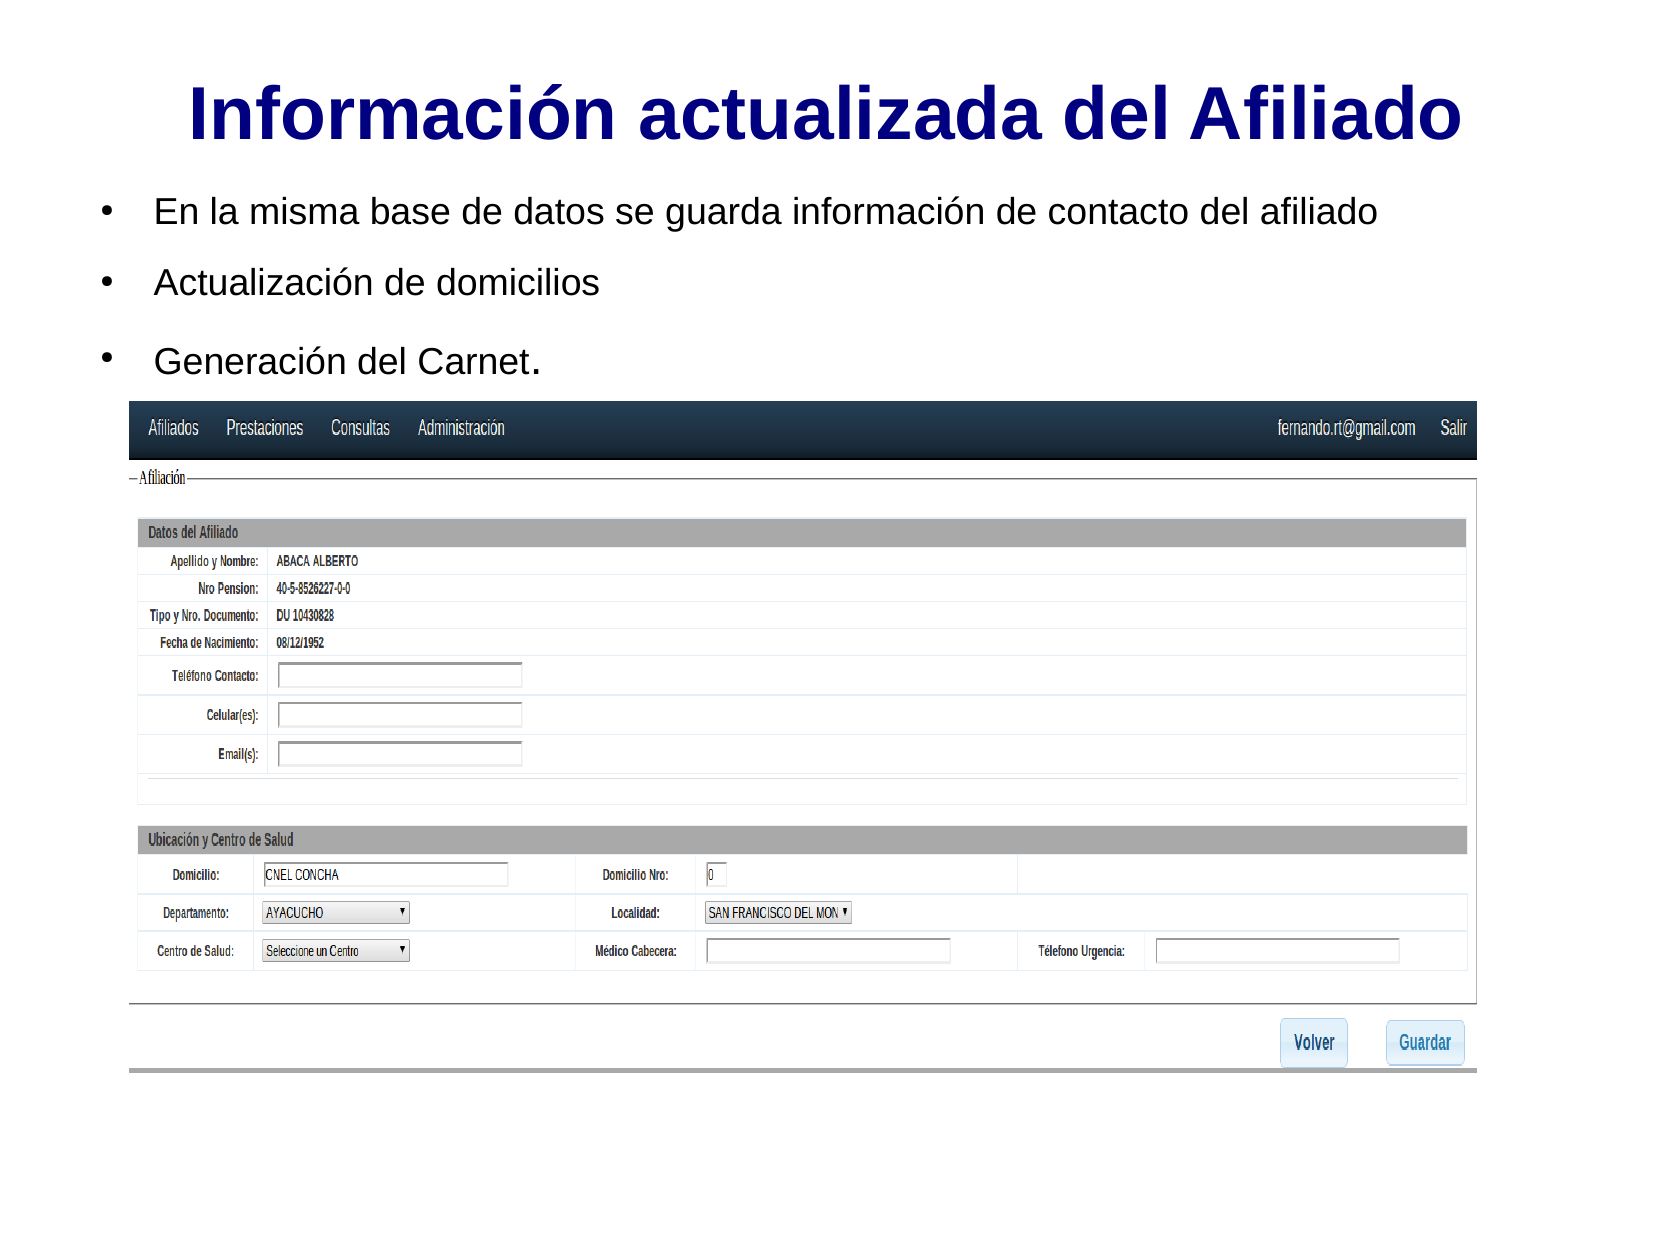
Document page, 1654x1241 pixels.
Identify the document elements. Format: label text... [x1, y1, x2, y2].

title Información actualizada del Afiliado [82, 49, 1571, 178]
list En la misma base de datos se guarda información de contacto del afiliado Actualización de domicilios Generación del Carnet. [82, 190, 1538, 910]
picture [129, 401, 1477, 1087]
